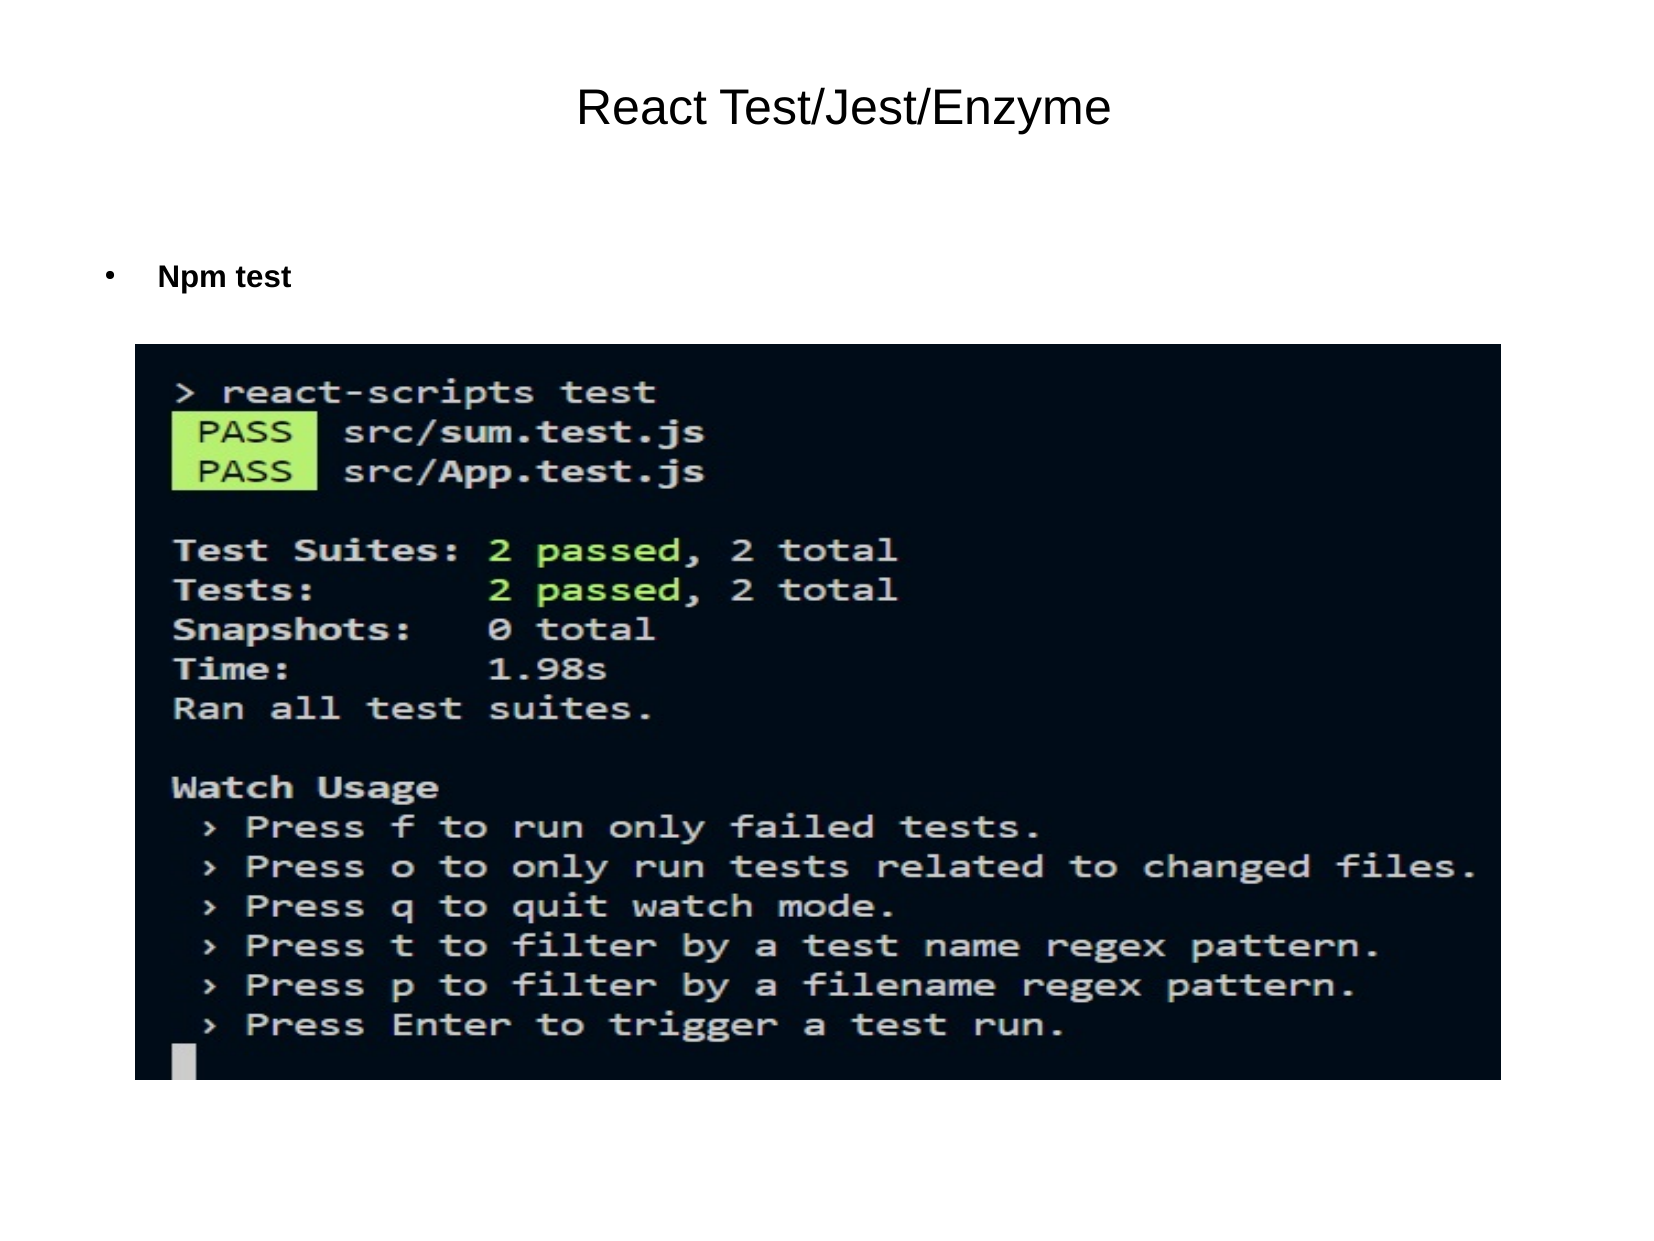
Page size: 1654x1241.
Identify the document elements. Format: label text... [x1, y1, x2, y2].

picture [135, 344, 1501, 1081]
list Npm test [86, 195, 1576, 376]
title React Test/Jest/Enzyme [82, 49, 1571, 166]
